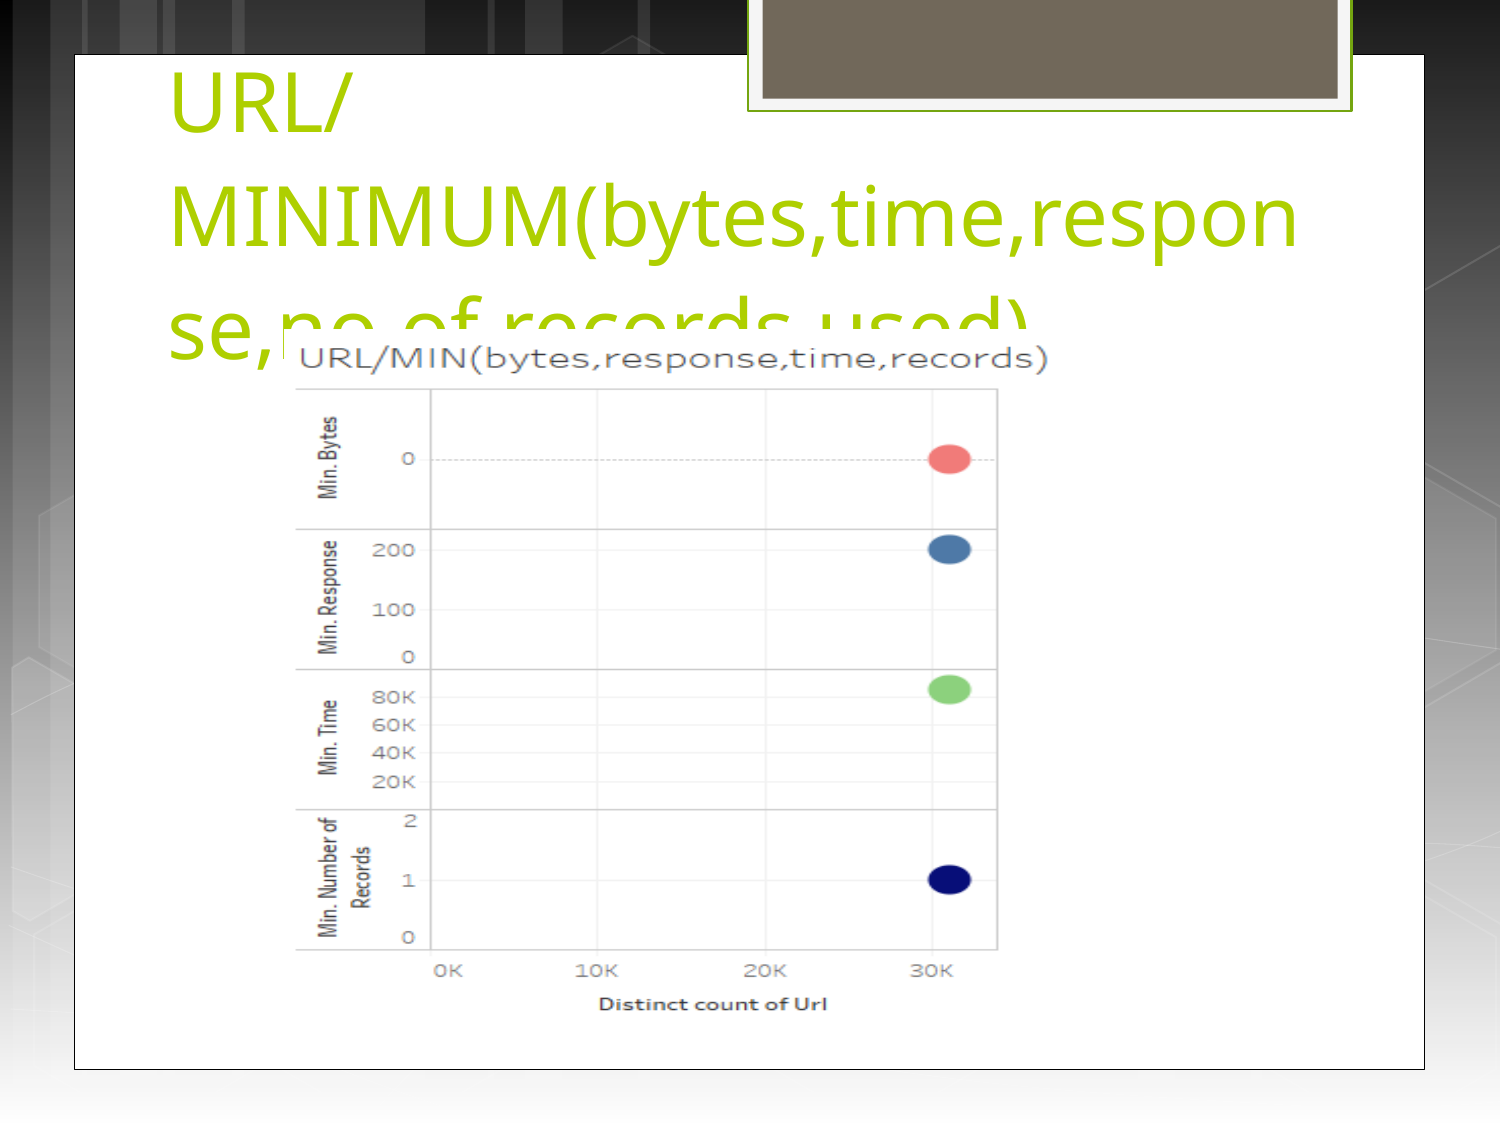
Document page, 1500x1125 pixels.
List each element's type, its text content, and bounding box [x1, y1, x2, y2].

title URL/MINIMUM(bytes,time,response,no of records used) [167, 120, 1321, 308]
picture [284, 329, 1275, 1034]
